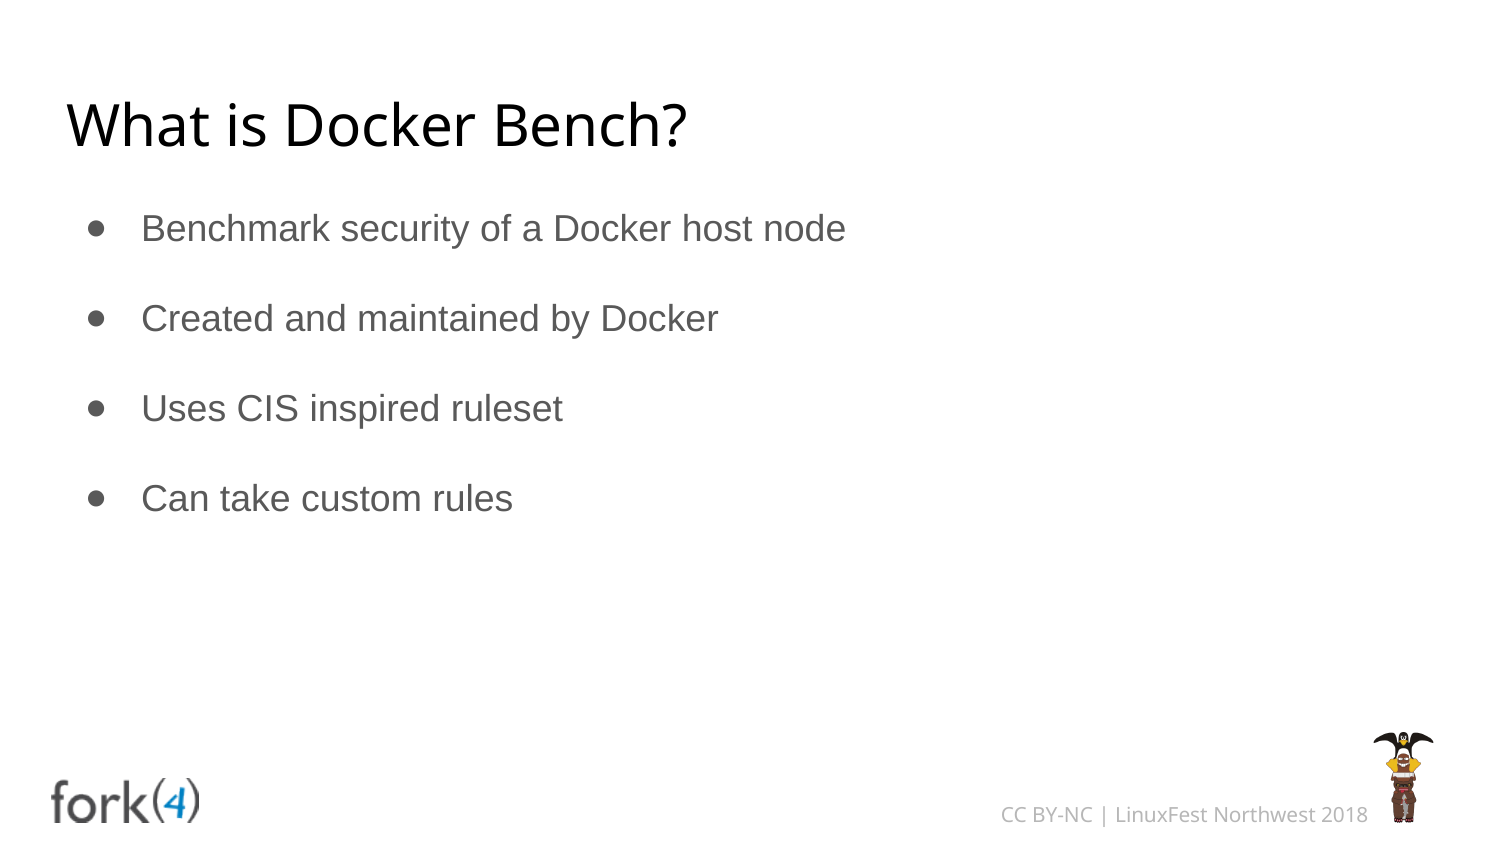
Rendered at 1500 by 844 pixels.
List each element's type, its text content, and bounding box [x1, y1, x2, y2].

list Benchmark security of a Docker host node Created and maintained by Docker Uses CIS inspired ruleset Can take custom rules [51, 189, 1449, 750]
title What is Docker Bench? [51, 72, 1449, 167]
picture [1358, 750, 1449, 823]
picture [51, 778, 199, 823]
